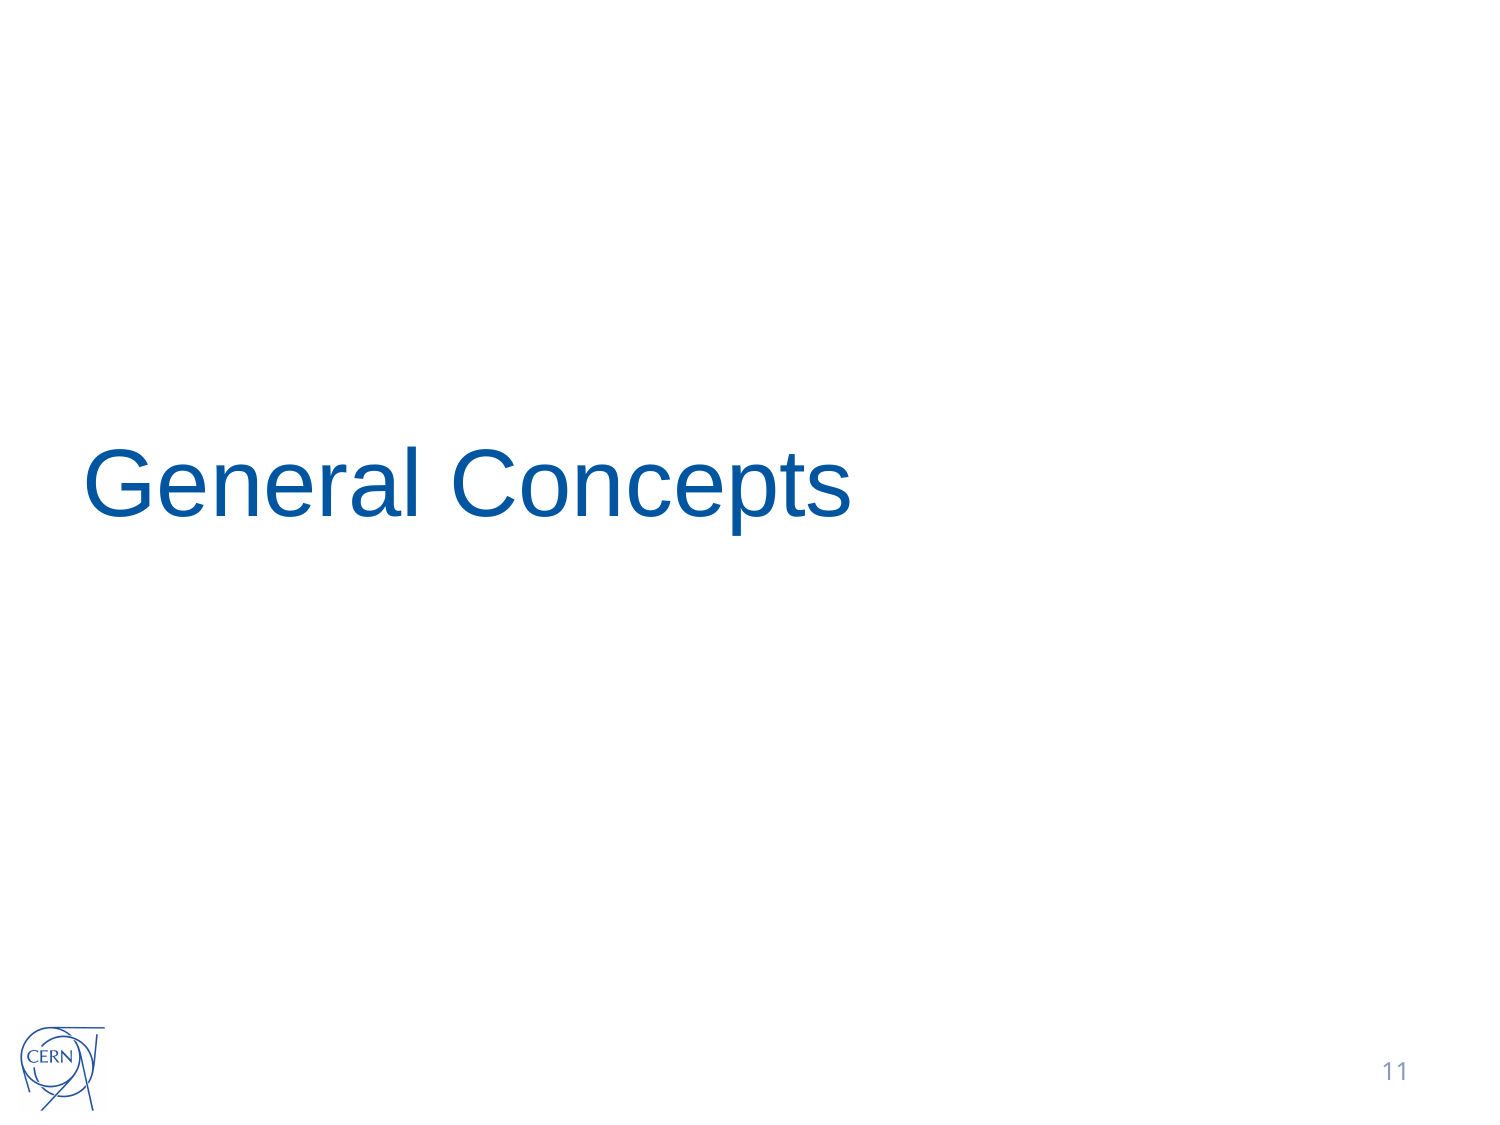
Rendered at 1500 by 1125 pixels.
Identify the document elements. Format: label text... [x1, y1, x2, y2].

picture [18, 1025, 106, 1112]
slide_number <number> [1342, 1042, 1425, 1103]
title General Concepts [75, 401, 1425, 556]
